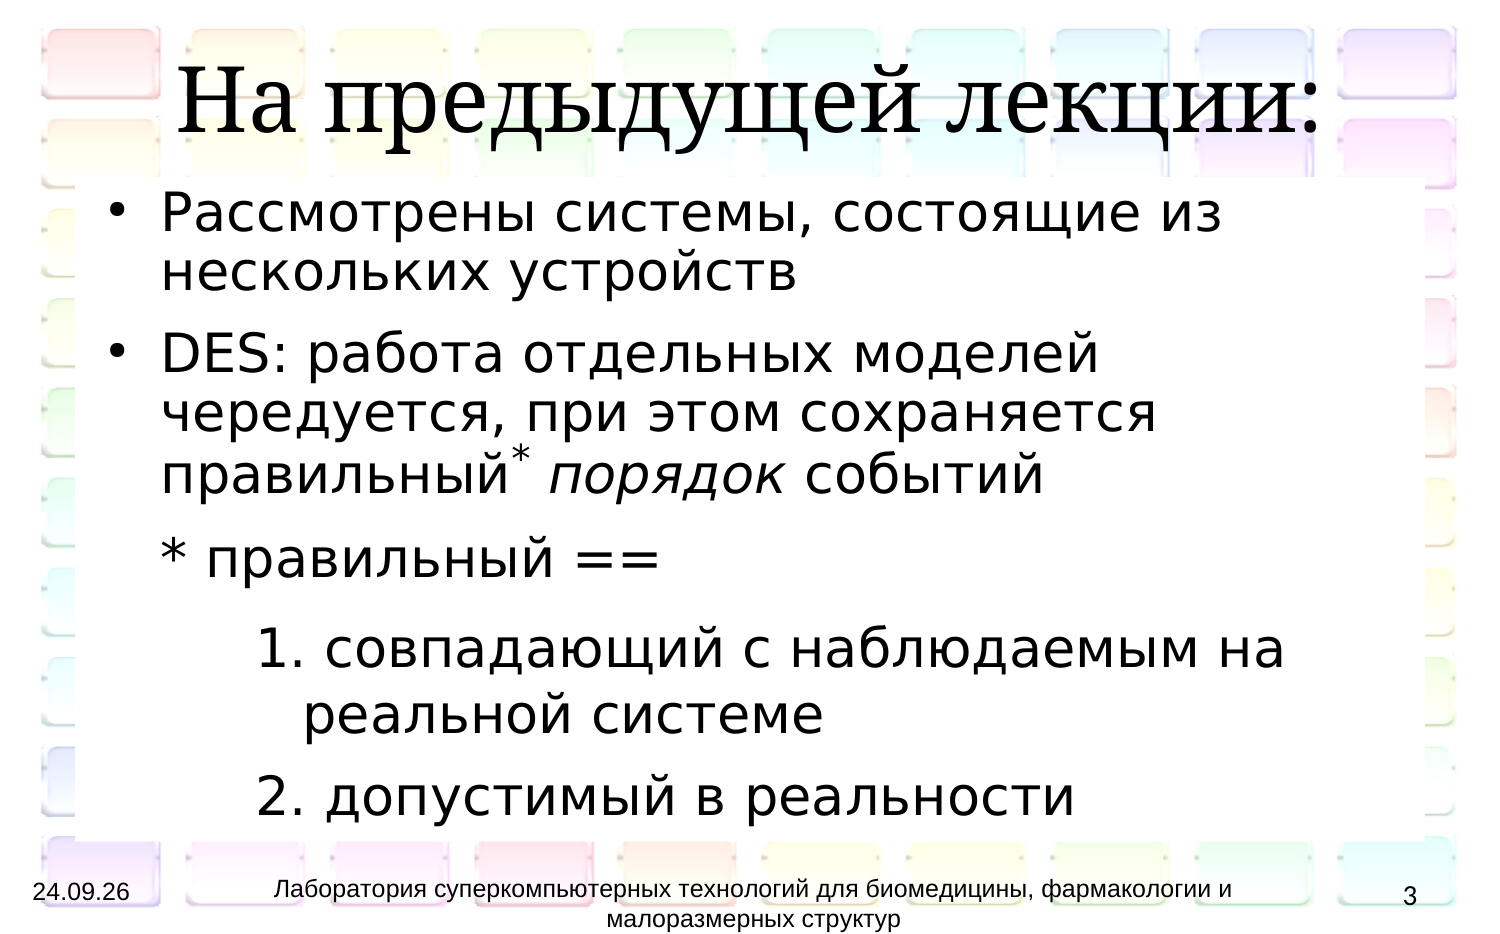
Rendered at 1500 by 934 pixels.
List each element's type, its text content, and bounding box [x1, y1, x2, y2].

list Рассмотрены системы, состоящие из нескольких устройств DES: работа отдельных моделей чередуется, при этом сохраняется правильный* порядок событий * правильный == совпадающий с наблюдаемым на реальной системе допустимый в реальности [75, 177, 1426, 842]
text_box <номер> [1387, 868, 1473, 918]
picture [0, 0, 1500, 934]
text_box 14.04.14 [17, 868, 184, 918]
title На предыдущей лекции: [75, 32, 1426, 158]
text_box Лаборатория суперкомпьютерных технологий для биомедицины, фармакологии и малоразмерных структур [171, 864, 1338, 915]
